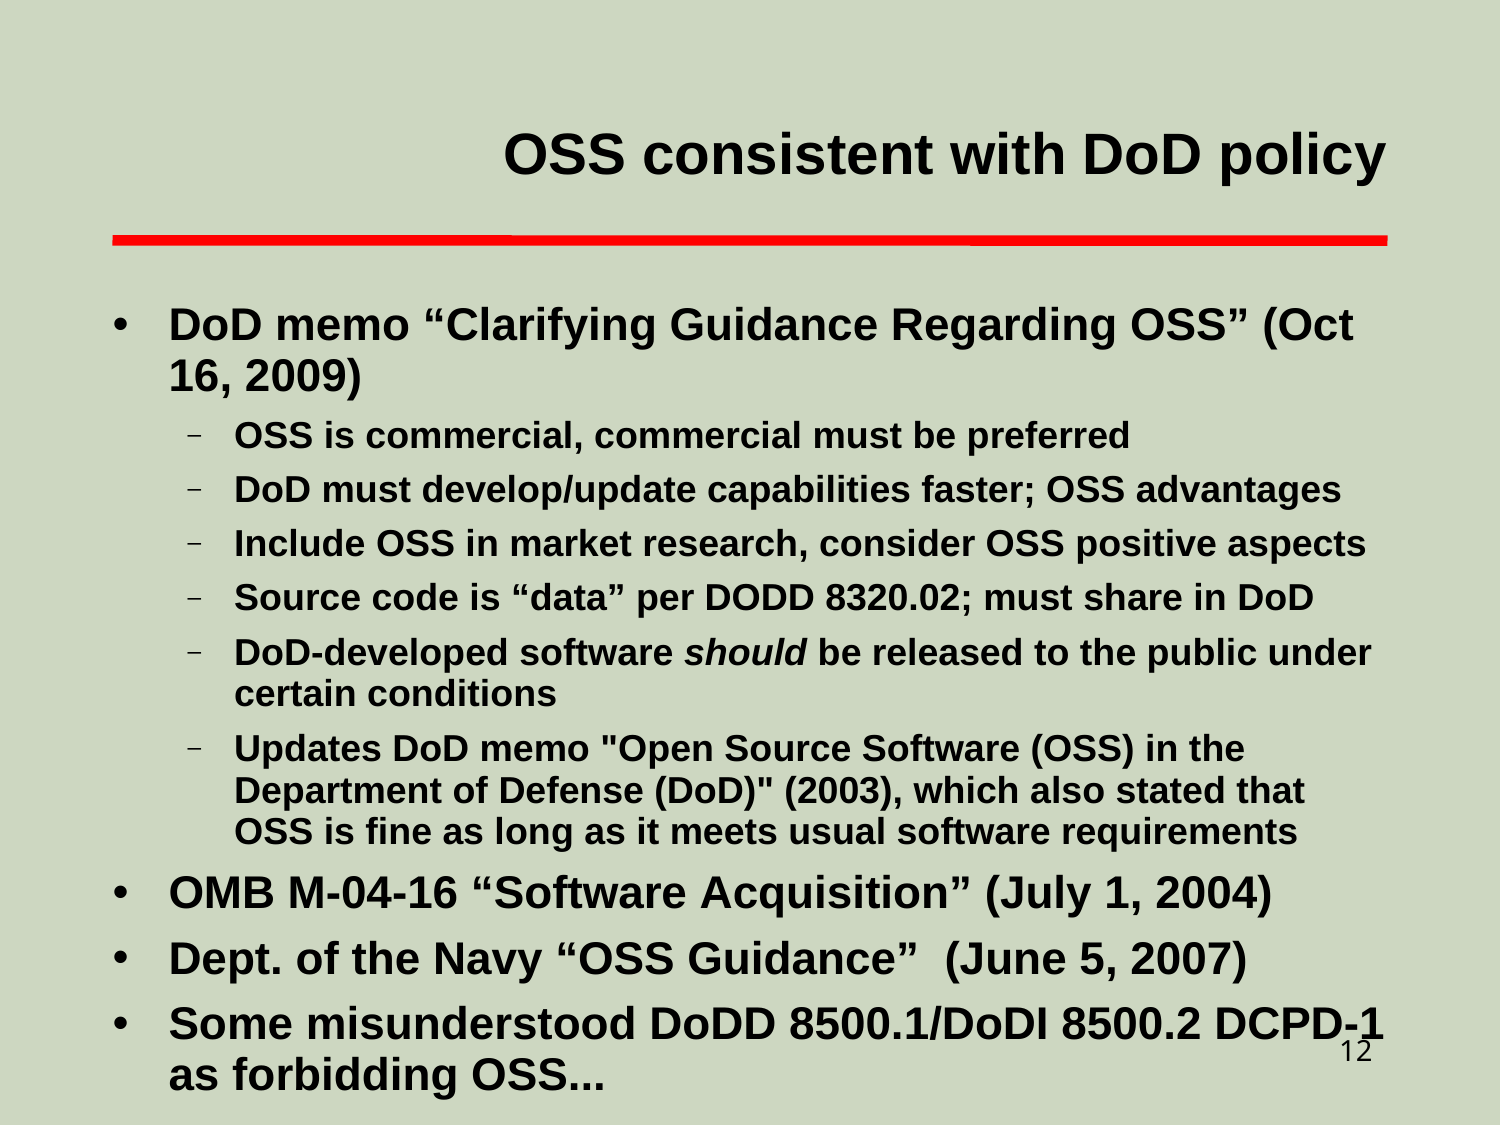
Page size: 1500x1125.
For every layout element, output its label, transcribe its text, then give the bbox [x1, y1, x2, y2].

list DoD memo “Clarifying Guidance Regarding OSS” (Oct 16, 2009) OSS is commercial, commercial must be preferred DoD must develop/update capabilities faster; OSS advantages Include OSS in market research, consider OSS positive aspects Source code is “data” per DODD 8320.02; must share in DoD DoD-developed software should be released to the public under certain conditions Updates DoD memo "Open Source Software (OSS) in the Department of Defense (DoD)" (2003), which also stated that OSS is fine as long as it meets usual software requirements OMB M-04-16 “Software Acquisition” (July 1, 2004) Dept. of the Navy “OSS Guidance” (June 5, 2007) Some misunderstood DoDD 8500.1/DoDI 8500.2 DCPD-1 as forbidding OSS... [112, 299, 1388, 1102]
title OSS consistent with DoD policy [337, 93, 1388, 217]
